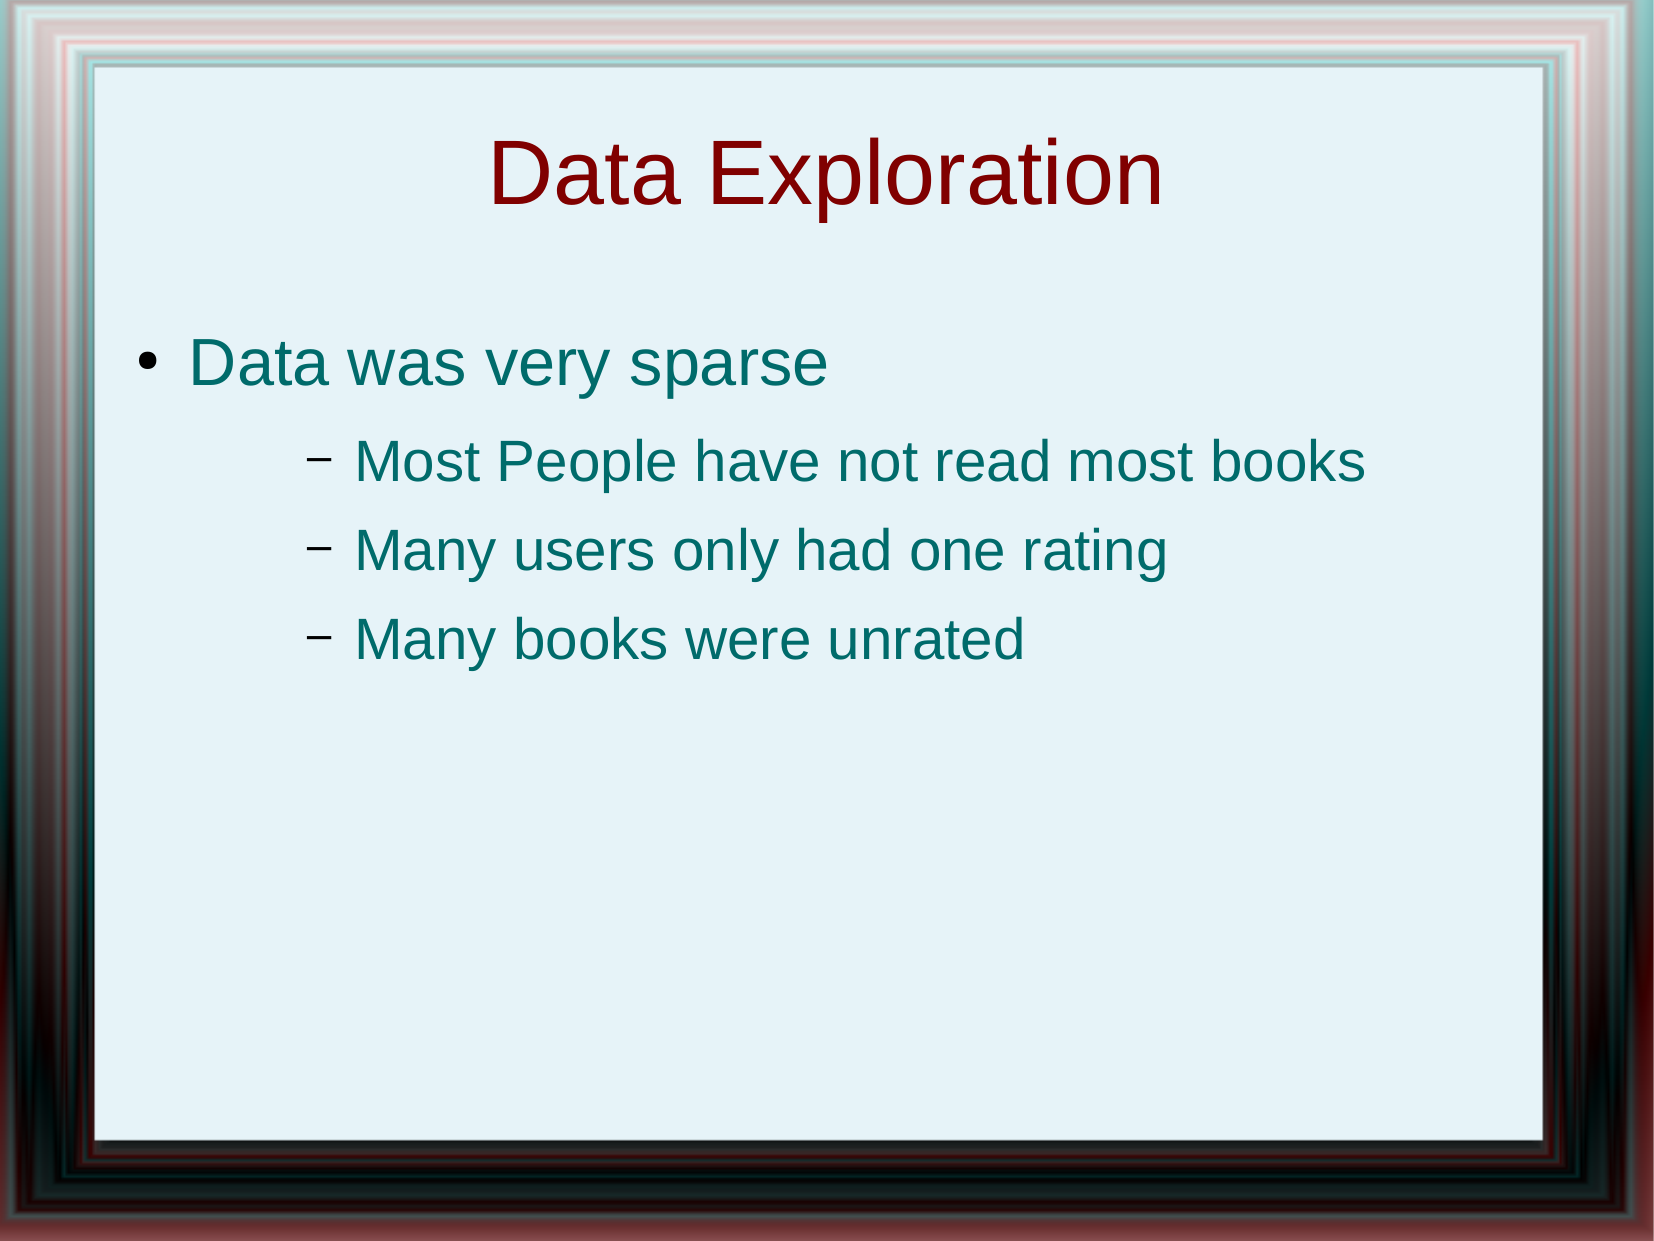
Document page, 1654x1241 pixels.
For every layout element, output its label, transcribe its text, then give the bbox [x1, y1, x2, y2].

picture [0, 0, 1654, 1241]
title Data Exploration [118, 88, 1536, 257]
list Data was very sparse Most People have not read most books Many users only had one rating Many books were unrated [118, 324, 1506, 945]
